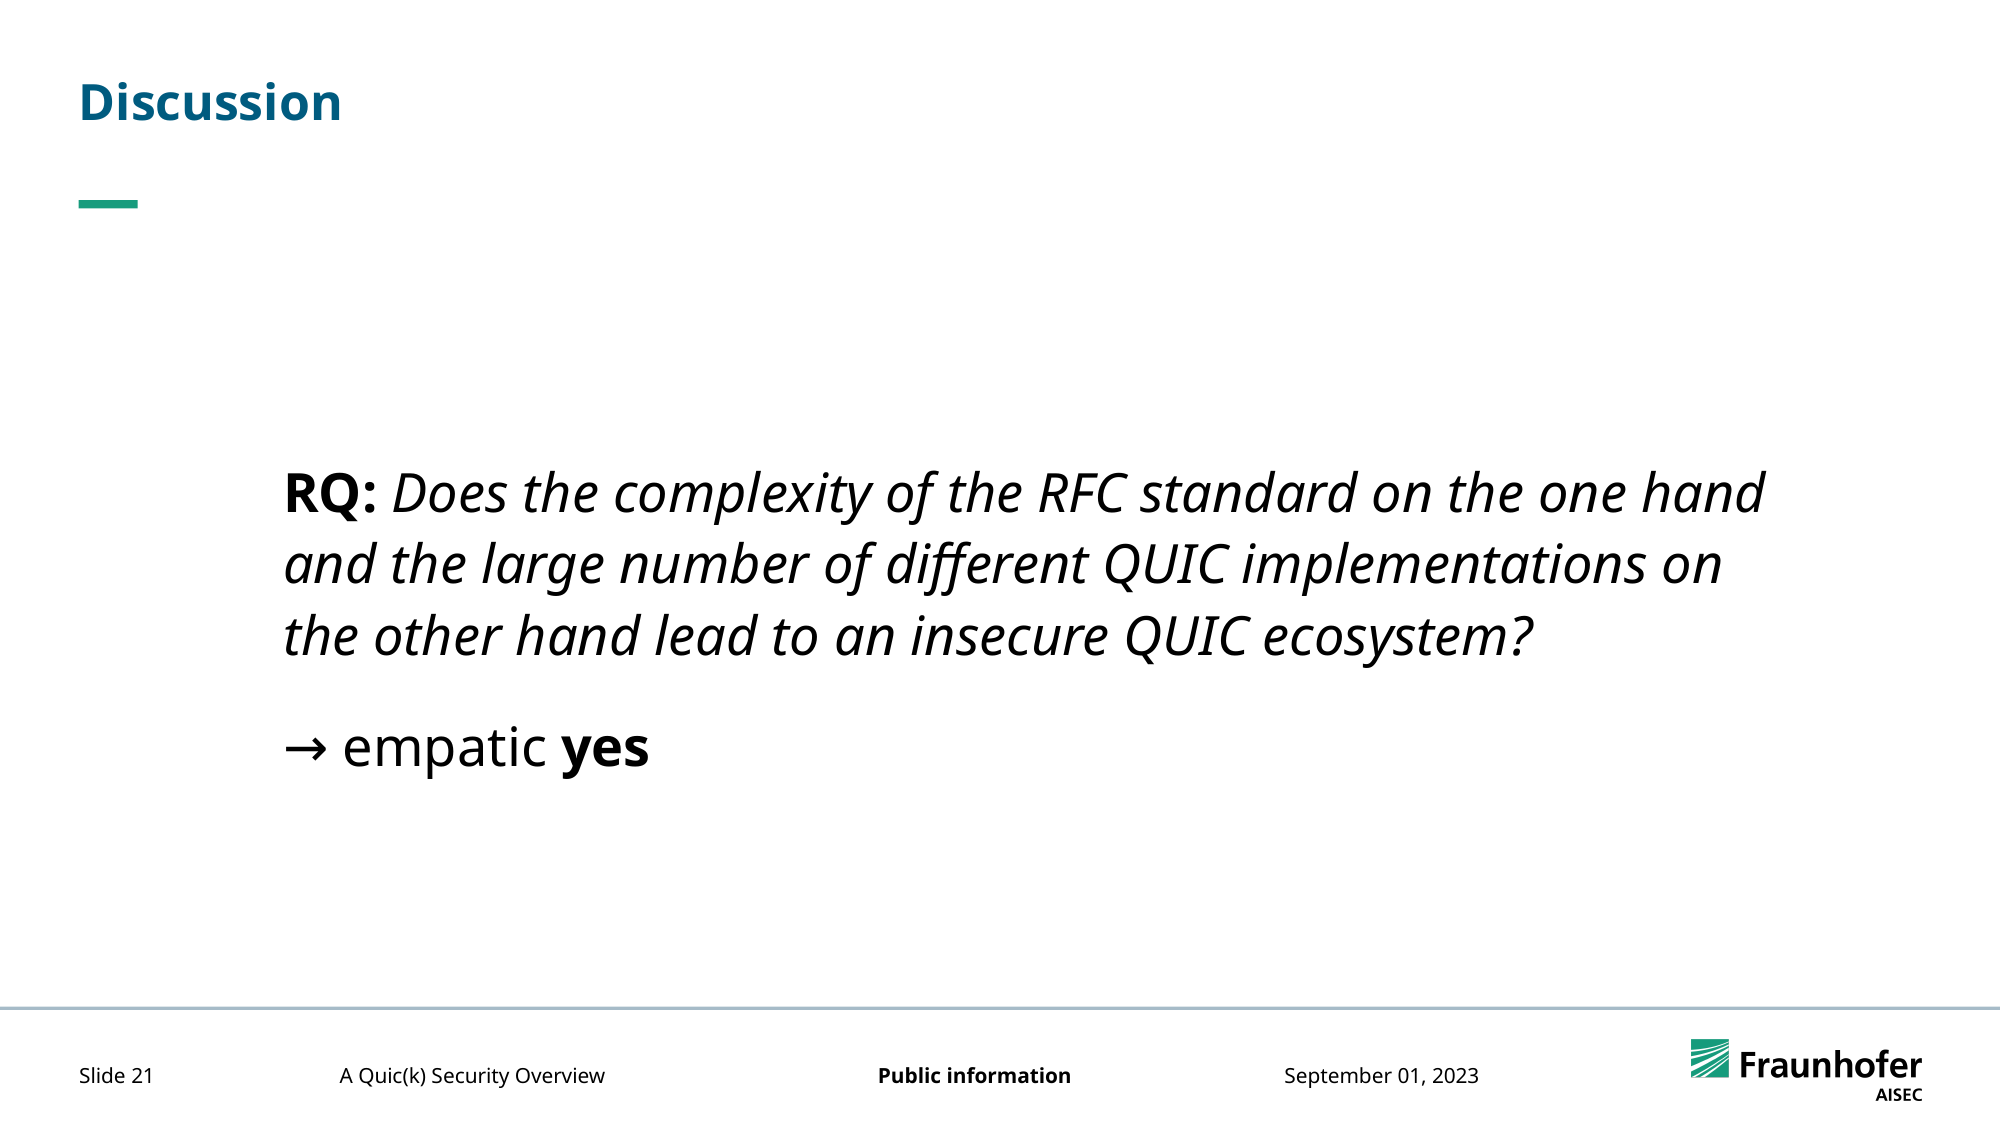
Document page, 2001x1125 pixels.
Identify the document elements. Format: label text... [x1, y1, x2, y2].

picture [1691, 1039, 1922, 1101]
title Discussion [78, 64, 1922, 128]
list RQ: Does the complexity of the RFC standard on the one hand and the large number of different QUIC implementations on the other hand lead to an insecure QUIC ecosystem? → empatic yes [236, 236, 1772, 1010]
